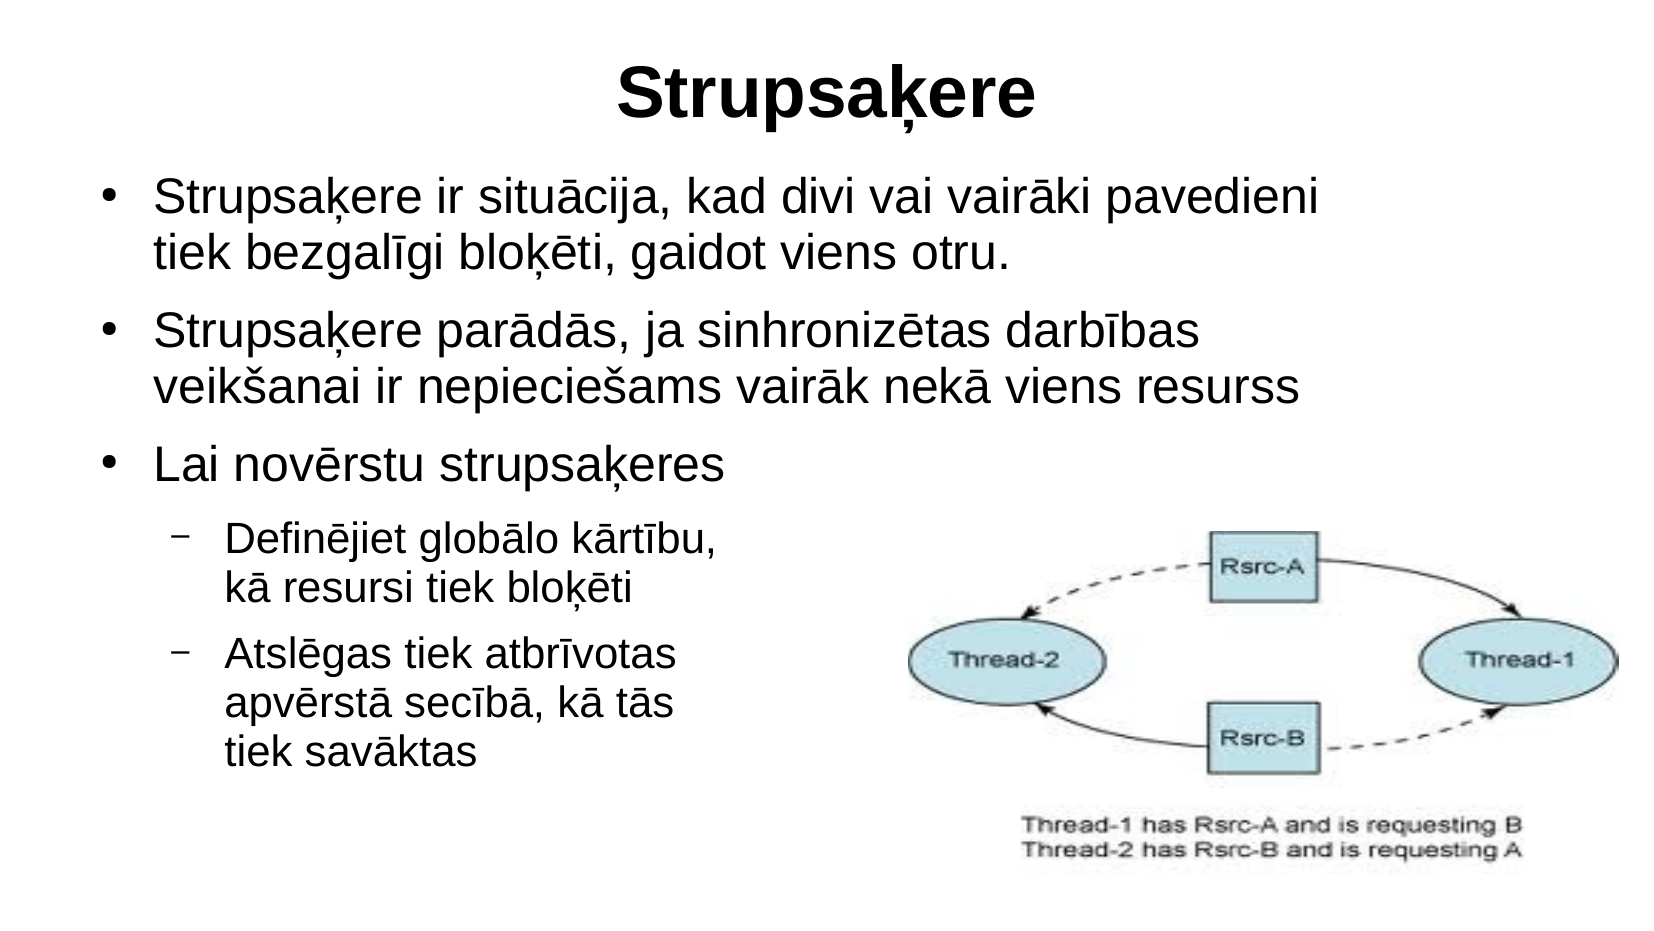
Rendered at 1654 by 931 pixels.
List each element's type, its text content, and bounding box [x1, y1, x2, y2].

list Strupsaķere ir situācija, kad divi vai vairāki pavedieni tiek bezgalīgi bloķēti, gaidot viens otru. Strupsaķere parādās, ja sinhronizētas darbības veikšanai ir nepieciešams vairāk nekā viens resurss Lai novērstu strupsaķeres Definējiet globālo kārtību, kā resursi tiek bloķēti Atslēgas tiek atbrīvotas apvērstā secībā, kā tās tiek savāktas [82, 168, 1323, 889]
title Strupsaķere [82, 37, 1571, 147]
picture [1323, 531, 1619, 883]
